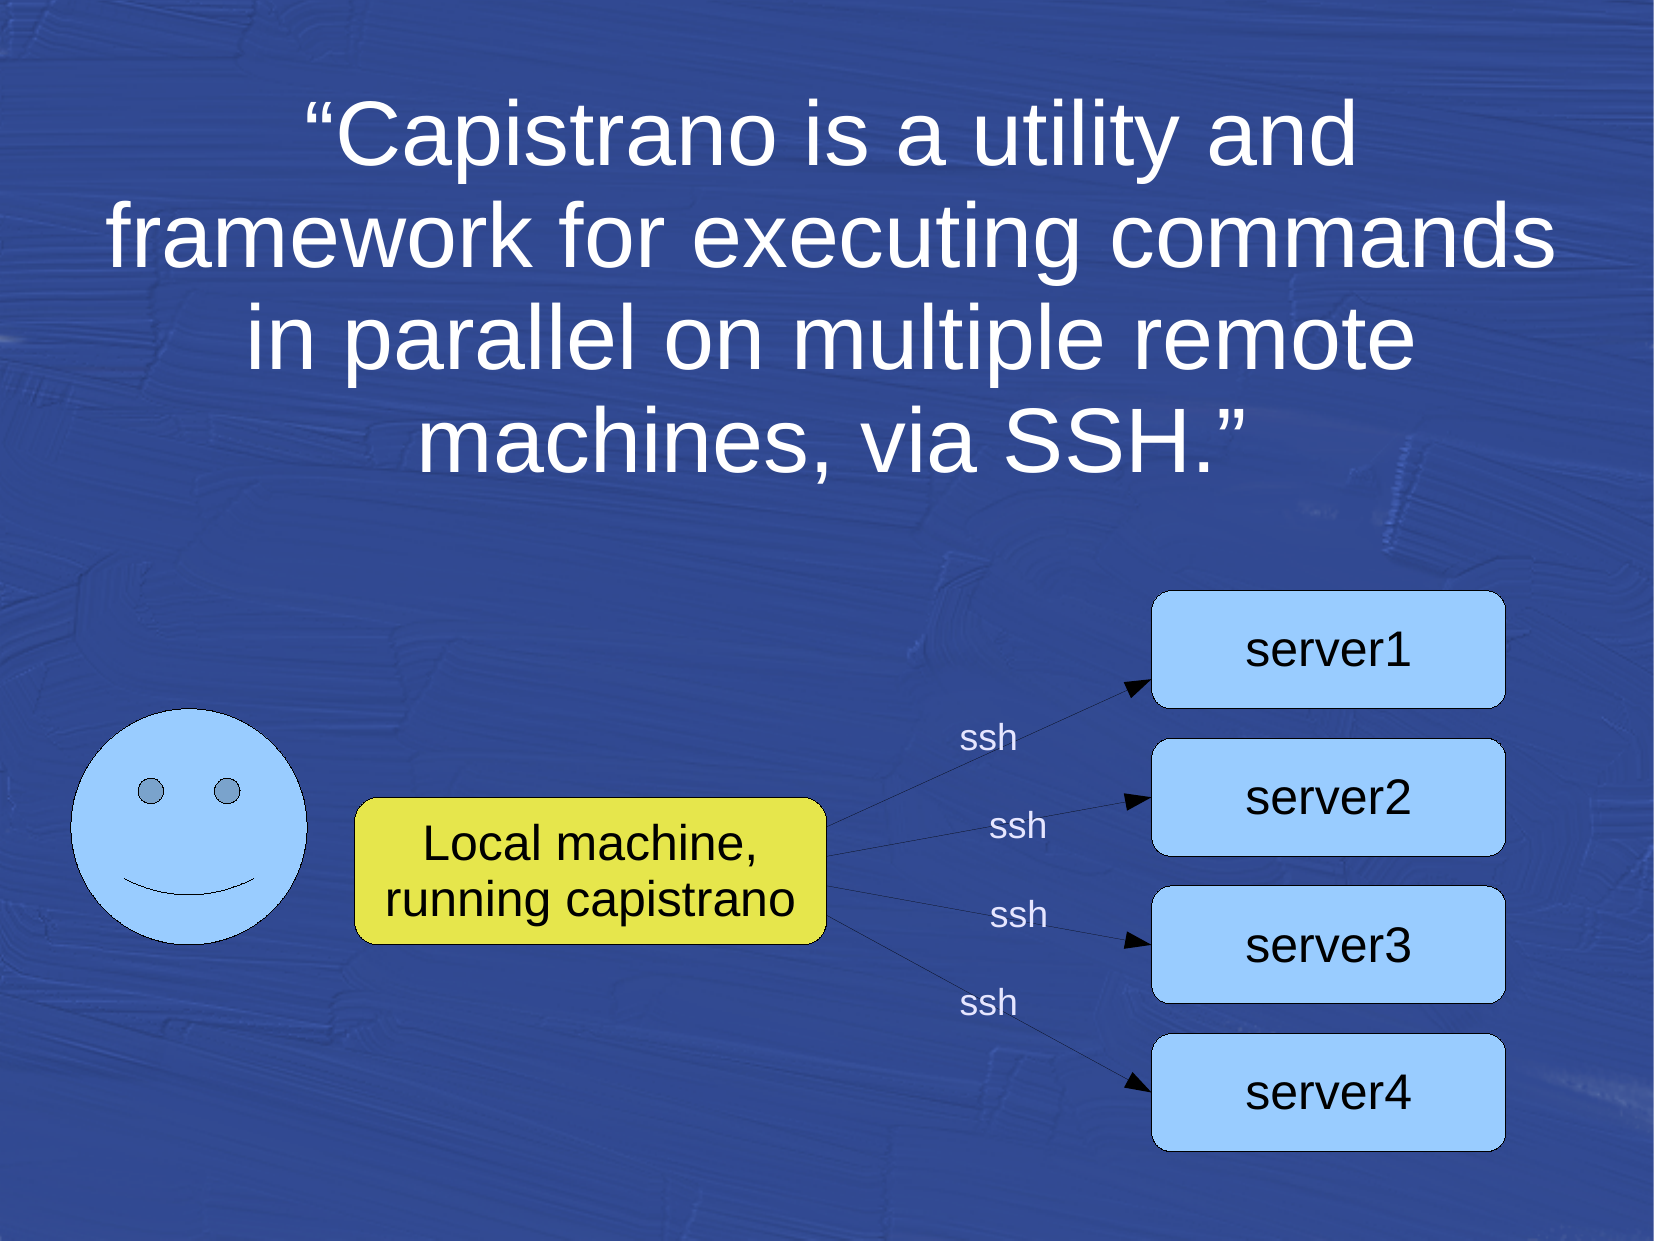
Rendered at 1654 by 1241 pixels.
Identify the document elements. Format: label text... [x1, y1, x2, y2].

picture [0, 0, 1654, 1241]
text_box server2 [1151, 738, 1506, 857]
text_box Local machine, running capistrano [354, 797, 827, 945]
text_box ssh [944, 974, 1033, 1032]
text_box ssh [944, 708, 1033, 766]
text_box [70, 708, 308, 945]
text_box ssh [975, 885, 1063, 945]
list “Capistrano is a utility and framework for executing commands in parallel on multiple remote machines, via SSH.” [88, 82, 1577, 532]
text_box server1 [1151, 590, 1506, 709]
text_box server4 [1151, 1033, 1506, 1152]
text_box server3 [1151, 885, 1506, 1004]
text_box ssh [974, 797, 1063, 857]
